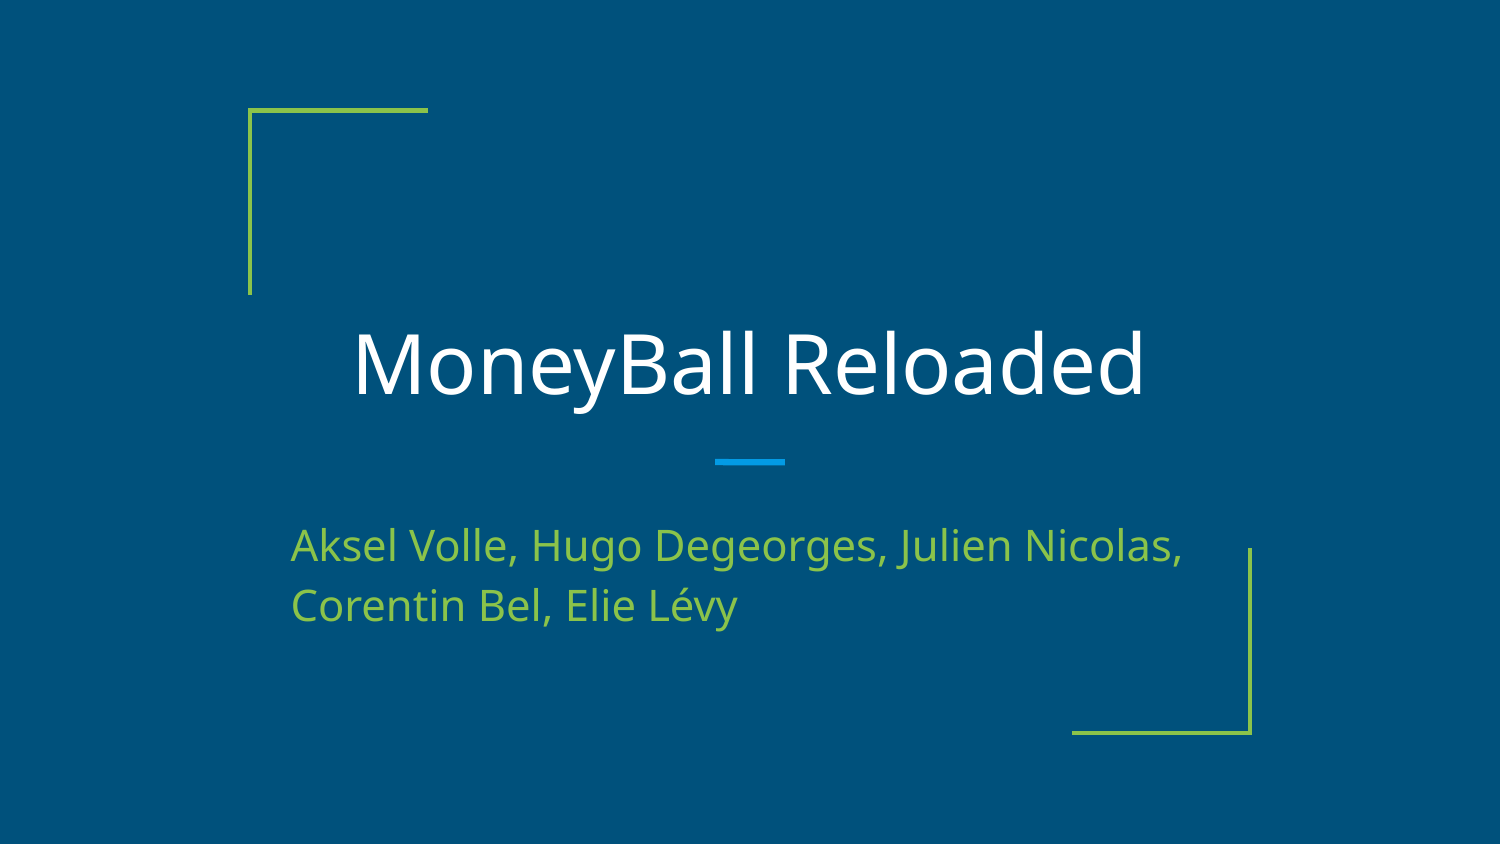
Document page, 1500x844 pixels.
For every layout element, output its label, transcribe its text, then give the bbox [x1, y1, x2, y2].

subtitle Aksel Volle, Hugo Degeorges, Julien Nicolas, Corentin Bel, Elie Lévy [275, 500, 1225, 650]
title MoneyBall Reloaded [275, 195, 1225, 435]
